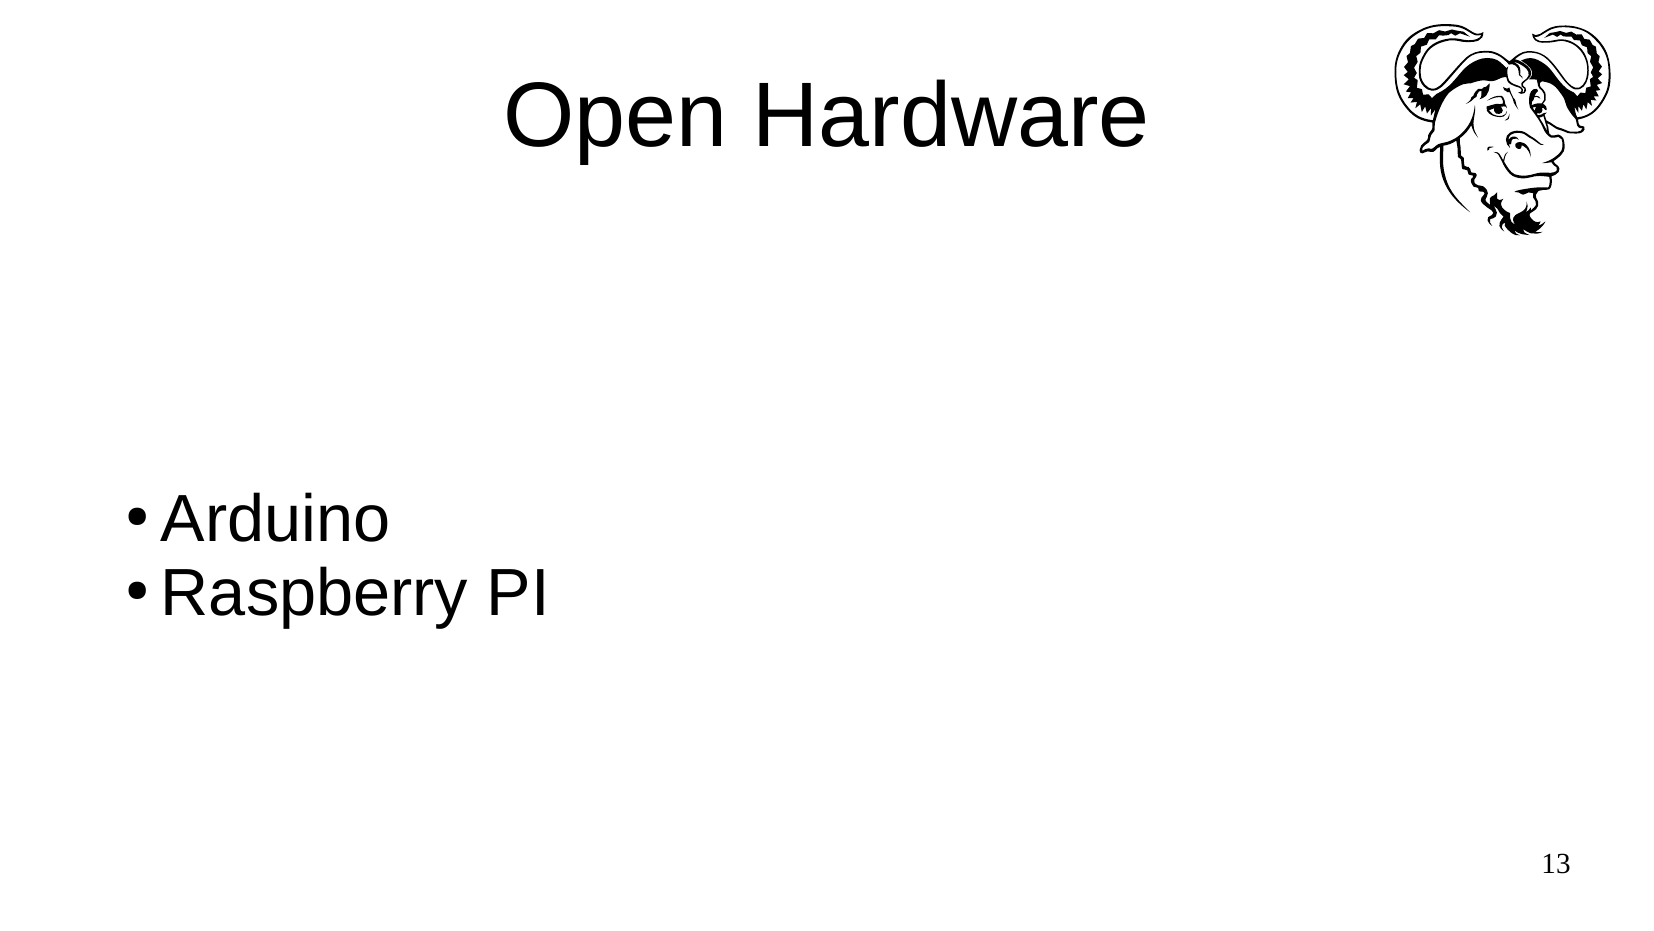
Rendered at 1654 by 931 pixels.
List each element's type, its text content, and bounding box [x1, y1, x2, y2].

subtitle Arduino Raspberry PI [90, 255, 1591, 856]
picture [1394, 24, 1611, 236]
title Open Hardware [82, 37, 1394, 193]
